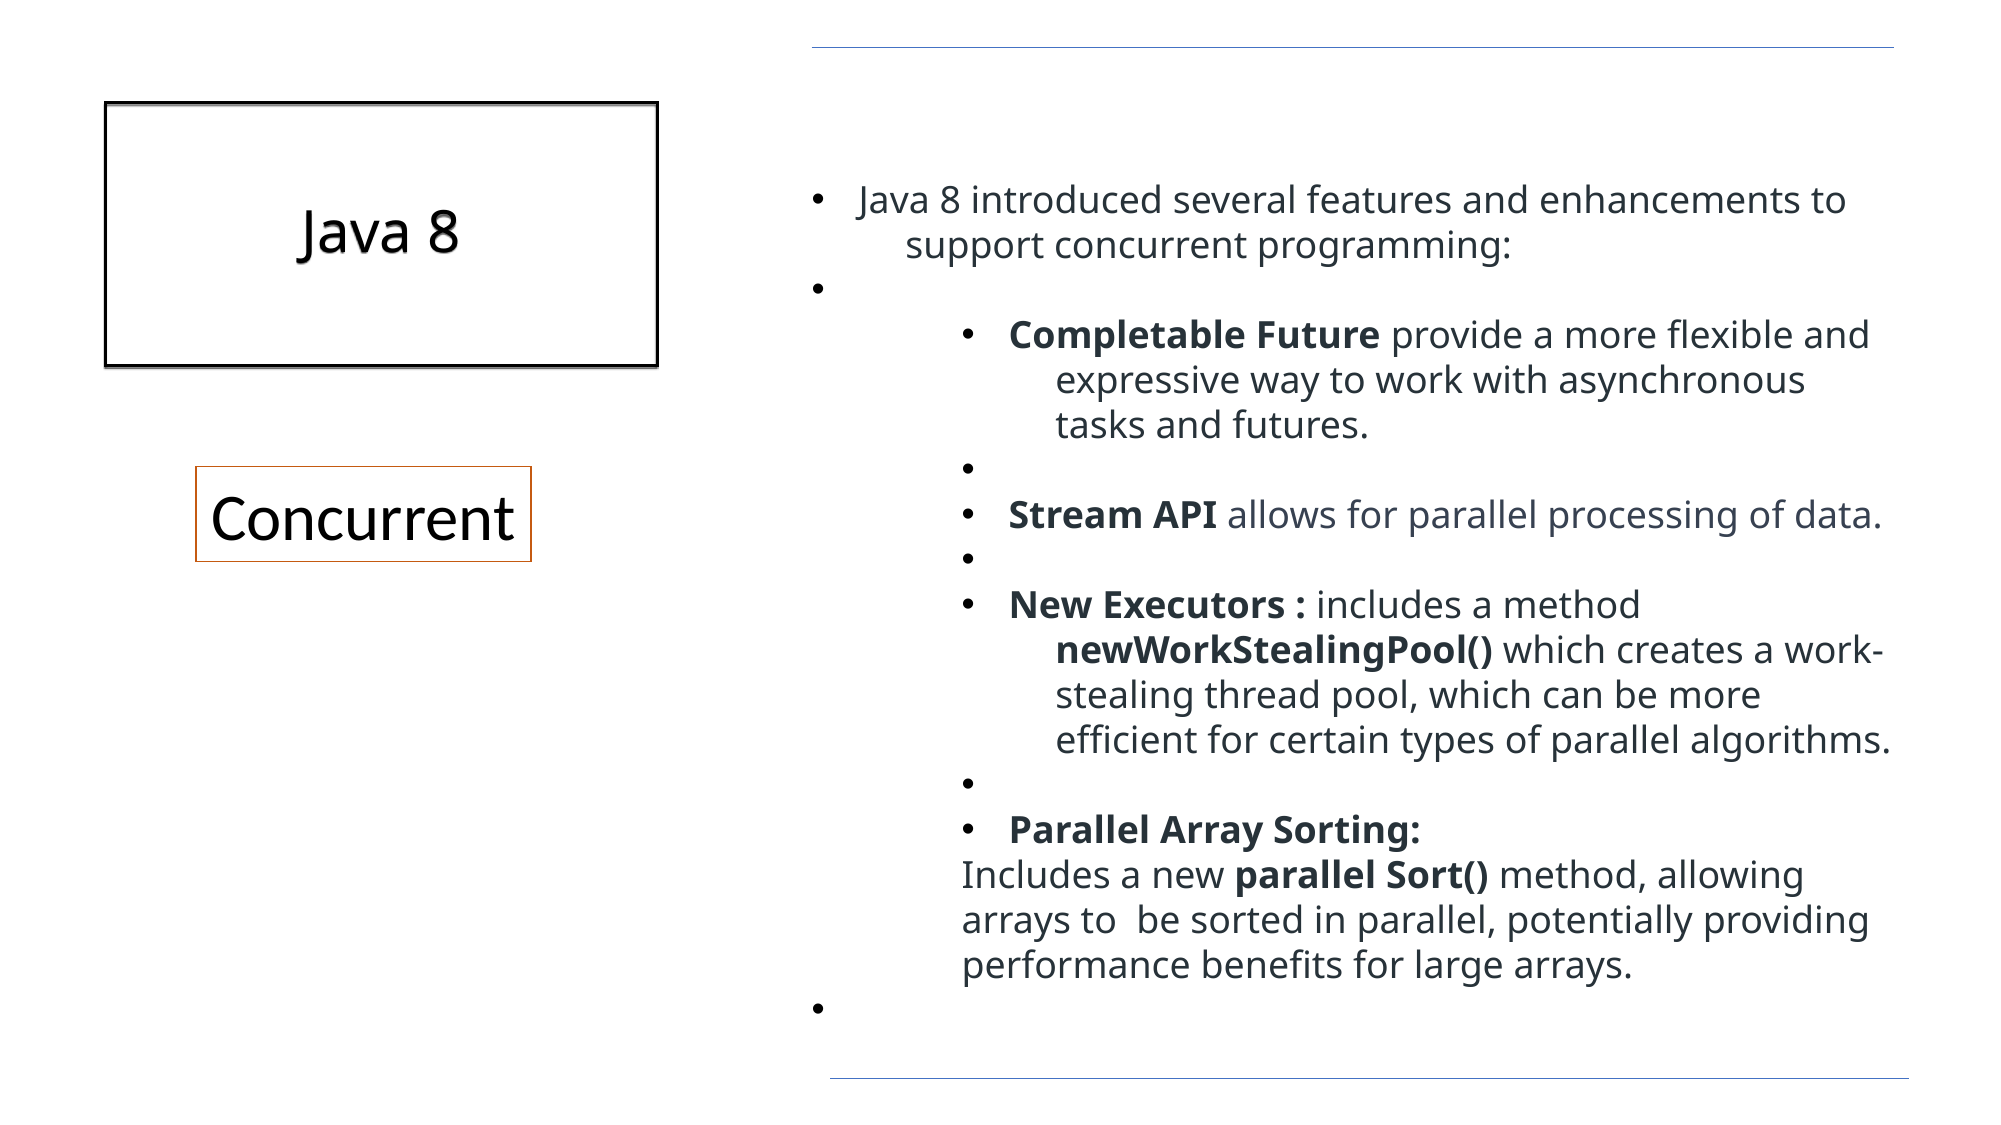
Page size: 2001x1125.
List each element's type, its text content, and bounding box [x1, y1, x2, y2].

title Java 8 [105, 102, 658, 366]
text_box Concurrent [196, 467, 531, 562]
text_box Java 8 introduced several features and enhancements to support concurrent programming: Completable Future provide a more flexible and expressive way to work with asynchronous tasks and futures. Stream API allows for parallel processing of data. New Executors : includes a method newWorkStealingPool() which creates a work-stealing thread pool, which can be more efficient for certain types of parallel algorithms. Parallel Array Sorting: Includes a new parallel Sort() method, allowing arrays to be sorted in parallel, potentially providing performance benefits for large arrays. [796, 168, 1910, 1048]
